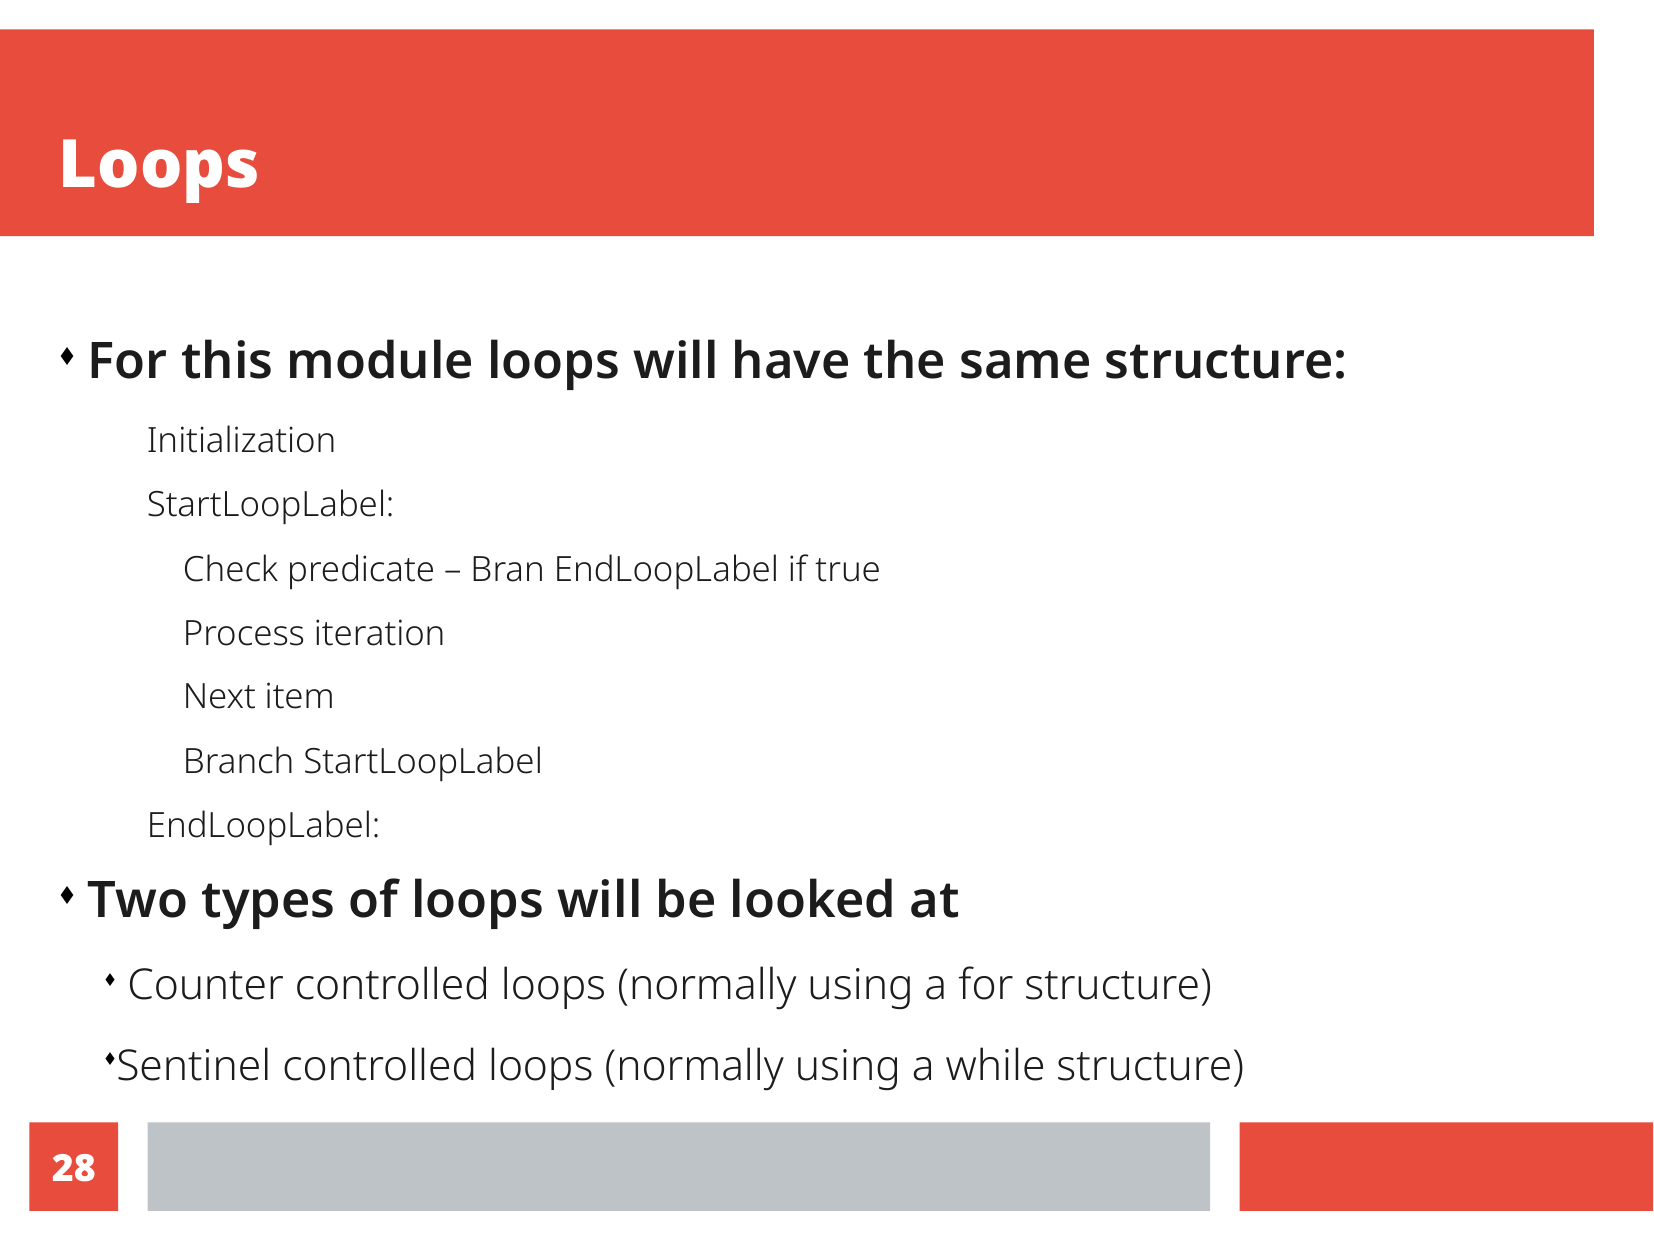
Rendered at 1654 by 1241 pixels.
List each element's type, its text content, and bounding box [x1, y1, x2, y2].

list For this module loops will have the same structure: Initialization StartLoopLabel: Check predicate – Bran EndLoopLabel if true Process iteration Next item Branch StartLoopLabel EndLoopLabel: Two types of loops will be looked at Counter controlled loops (normally using a for structure) Sentinel controlled loops (normally using a while structure) [58, 324, 1565, 1093]
title Loops [58, 59, 1594, 207]
